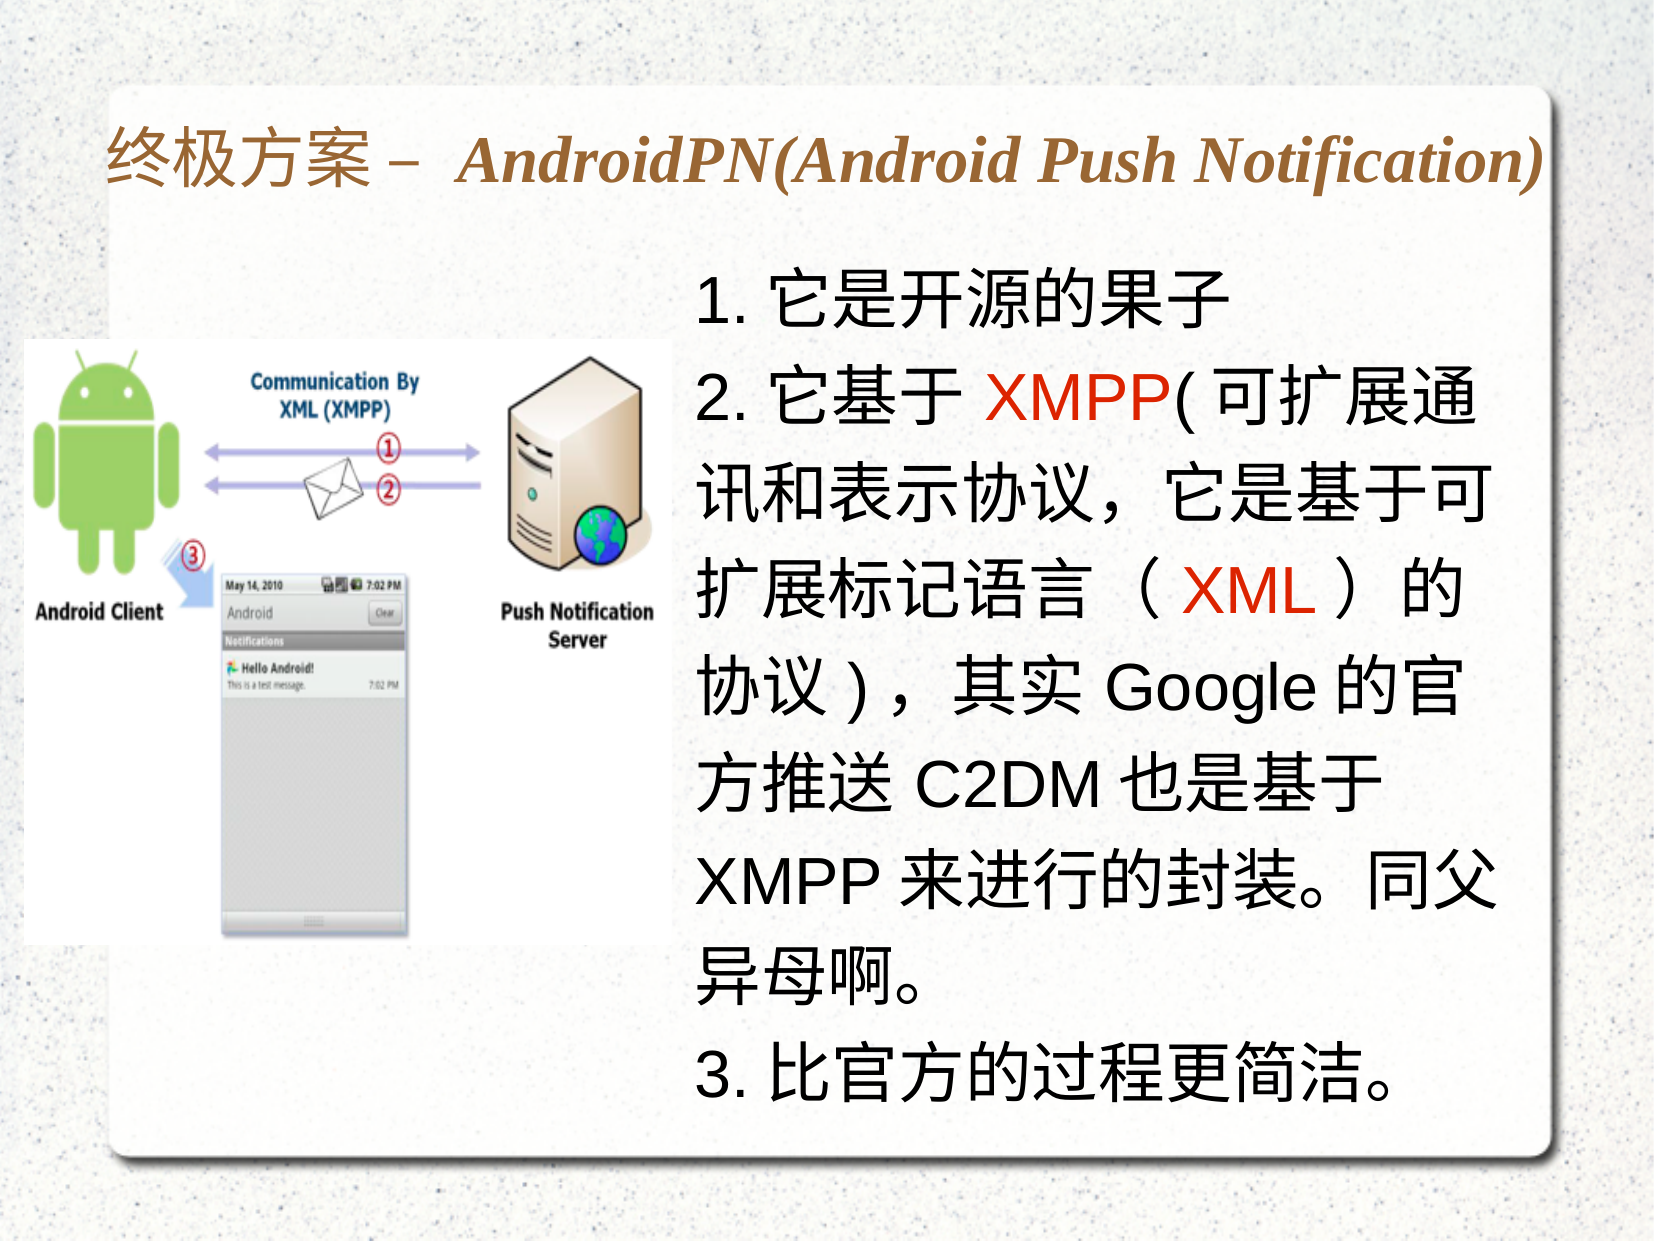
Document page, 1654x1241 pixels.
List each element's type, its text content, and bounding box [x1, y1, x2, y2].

title 终极方案 – AndroidPN(Android Push Notification) [82, 49, 1571, 257]
text_box 1.它是开源的果子 2.它基于XMPP(可扩展通讯和表示协议，它是基于可扩展标记语言（XML）的协议)，其实Google的官方推送C2DM也是基于XMPP来进行的封装。同父异母啊。 3.比官方的过程更简洁。 [694, 276, 1512, 1087]
picture [0, 0, 1654, 1241]
